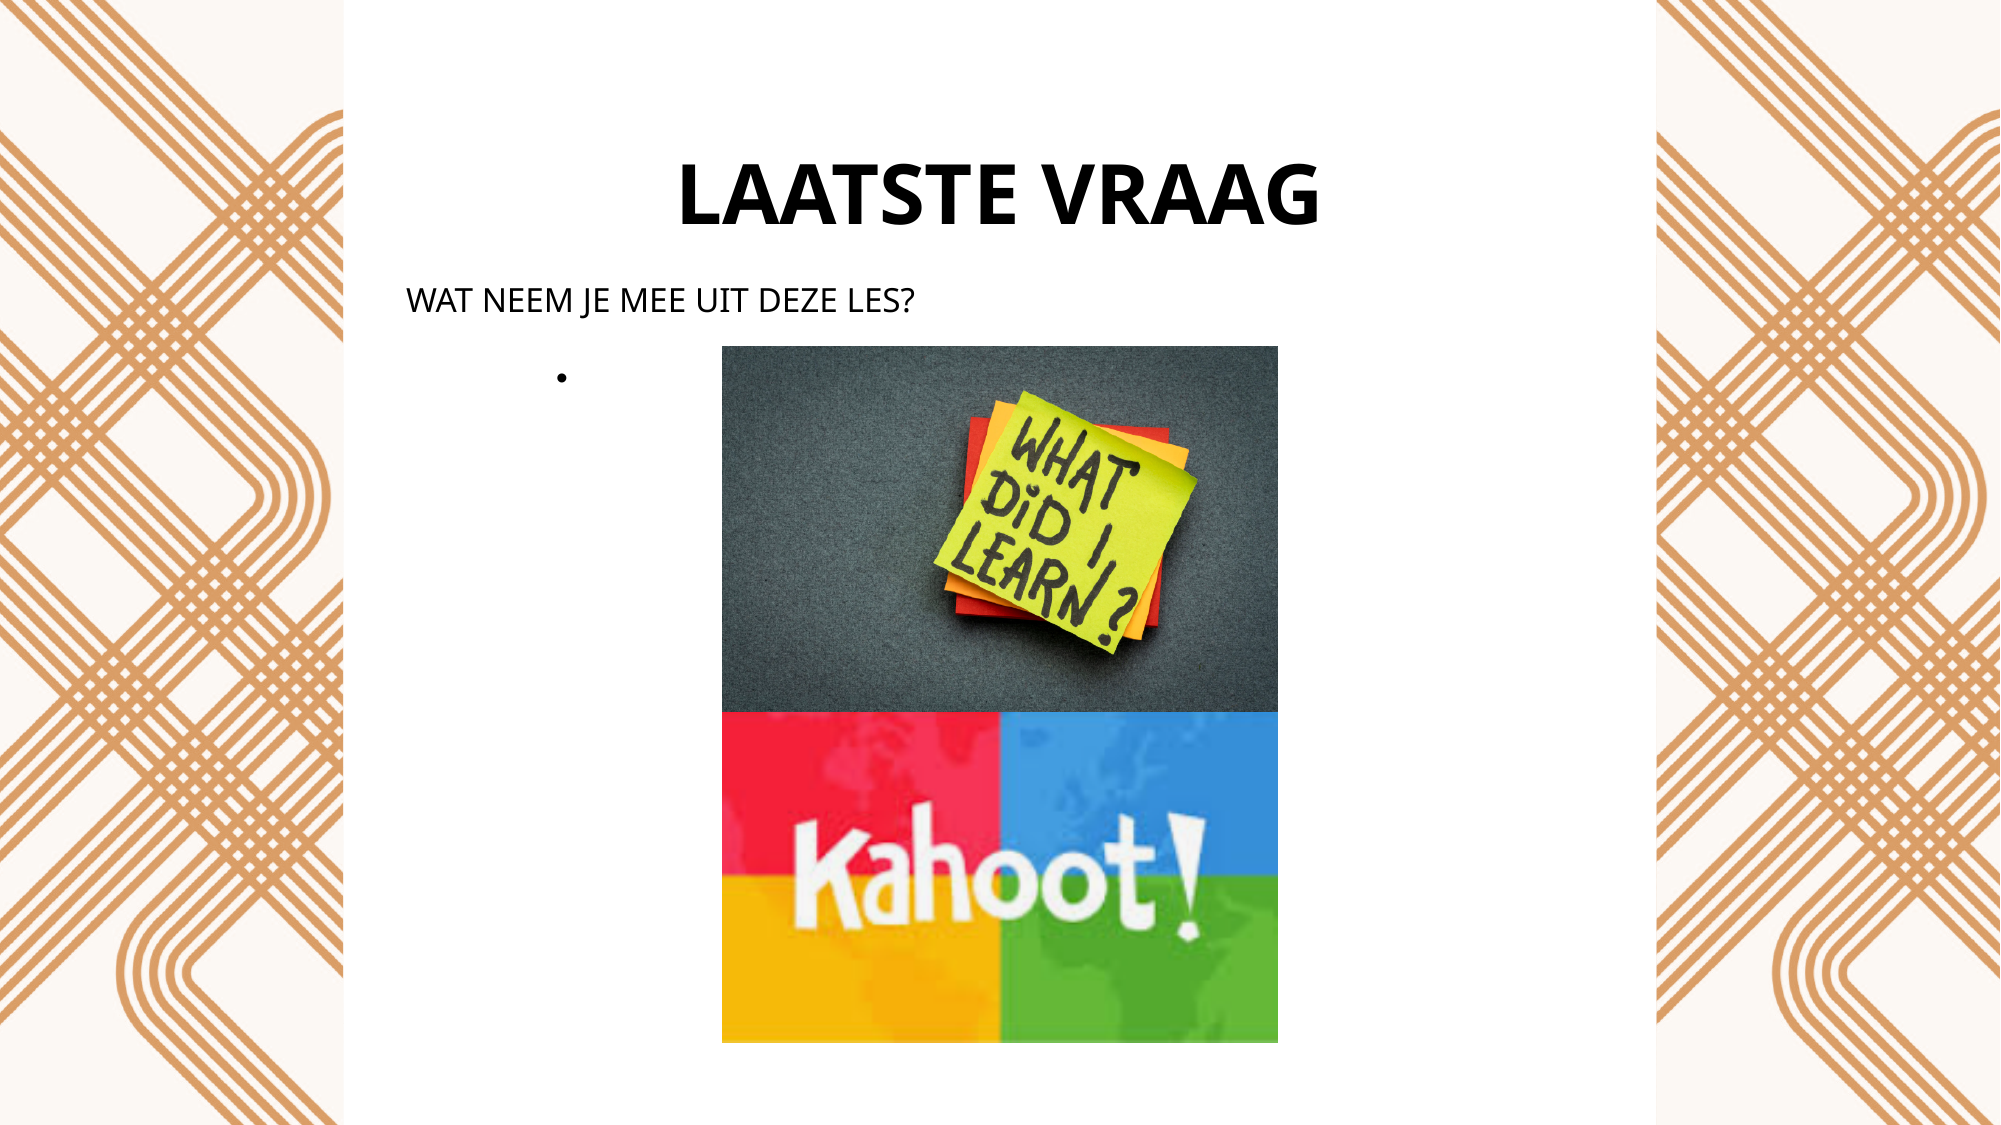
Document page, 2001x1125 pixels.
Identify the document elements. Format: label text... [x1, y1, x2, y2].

picture [722, 346, 1278, 1043]
picture [1656, 0, 2000, 1125]
text_box WAT NEEM JE MEE UIT DEZE LES? [391, 271, 1612, 448]
picture [0, 0, 344, 1125]
title LAATSTE VRAAG [591, 50, 1409, 251]
